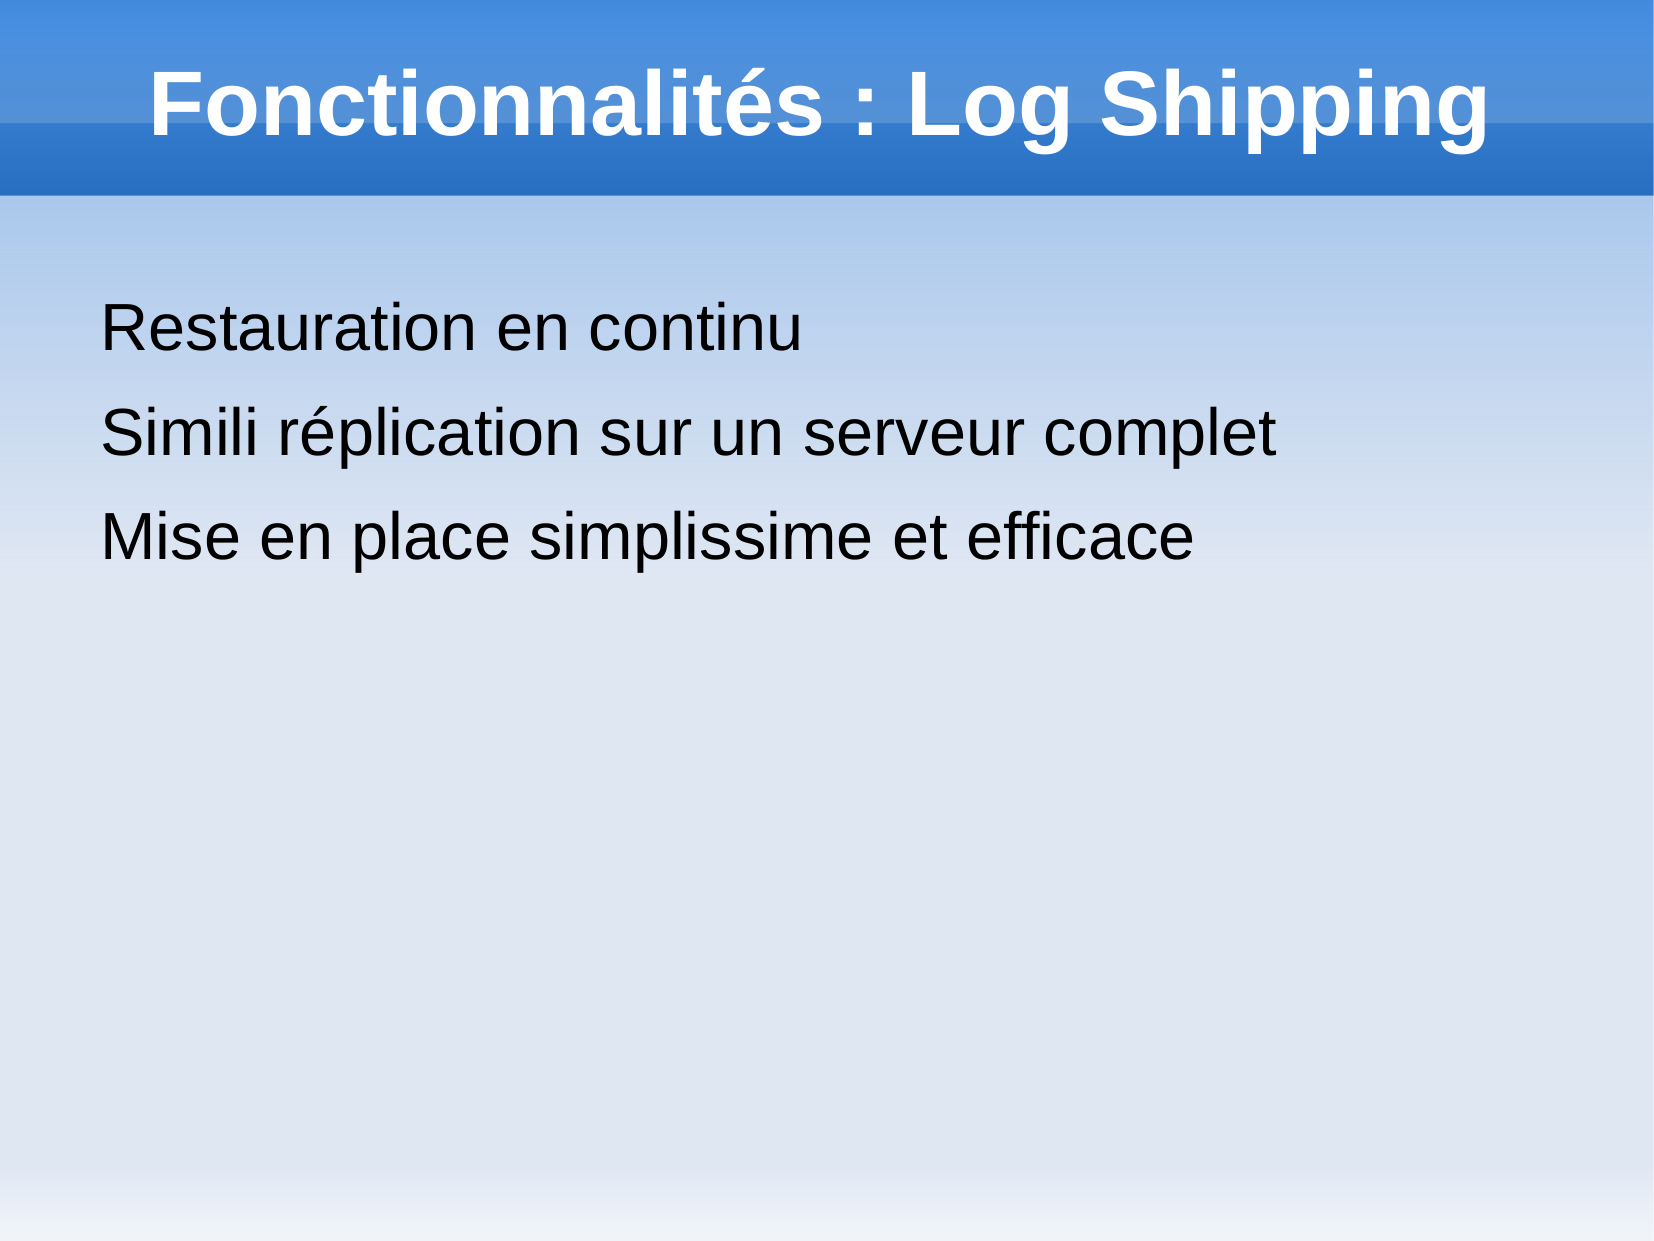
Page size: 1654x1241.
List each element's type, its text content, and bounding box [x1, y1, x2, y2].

picture [0, 0, 1654, 1241]
title Fonctionnalités : Log Shipping [76, 7, 1565, 200]
list Restauration en continu Simili réplication sur un serveur complet Mise en place simplissime et efficace [82, 290, 1571, 1094]
